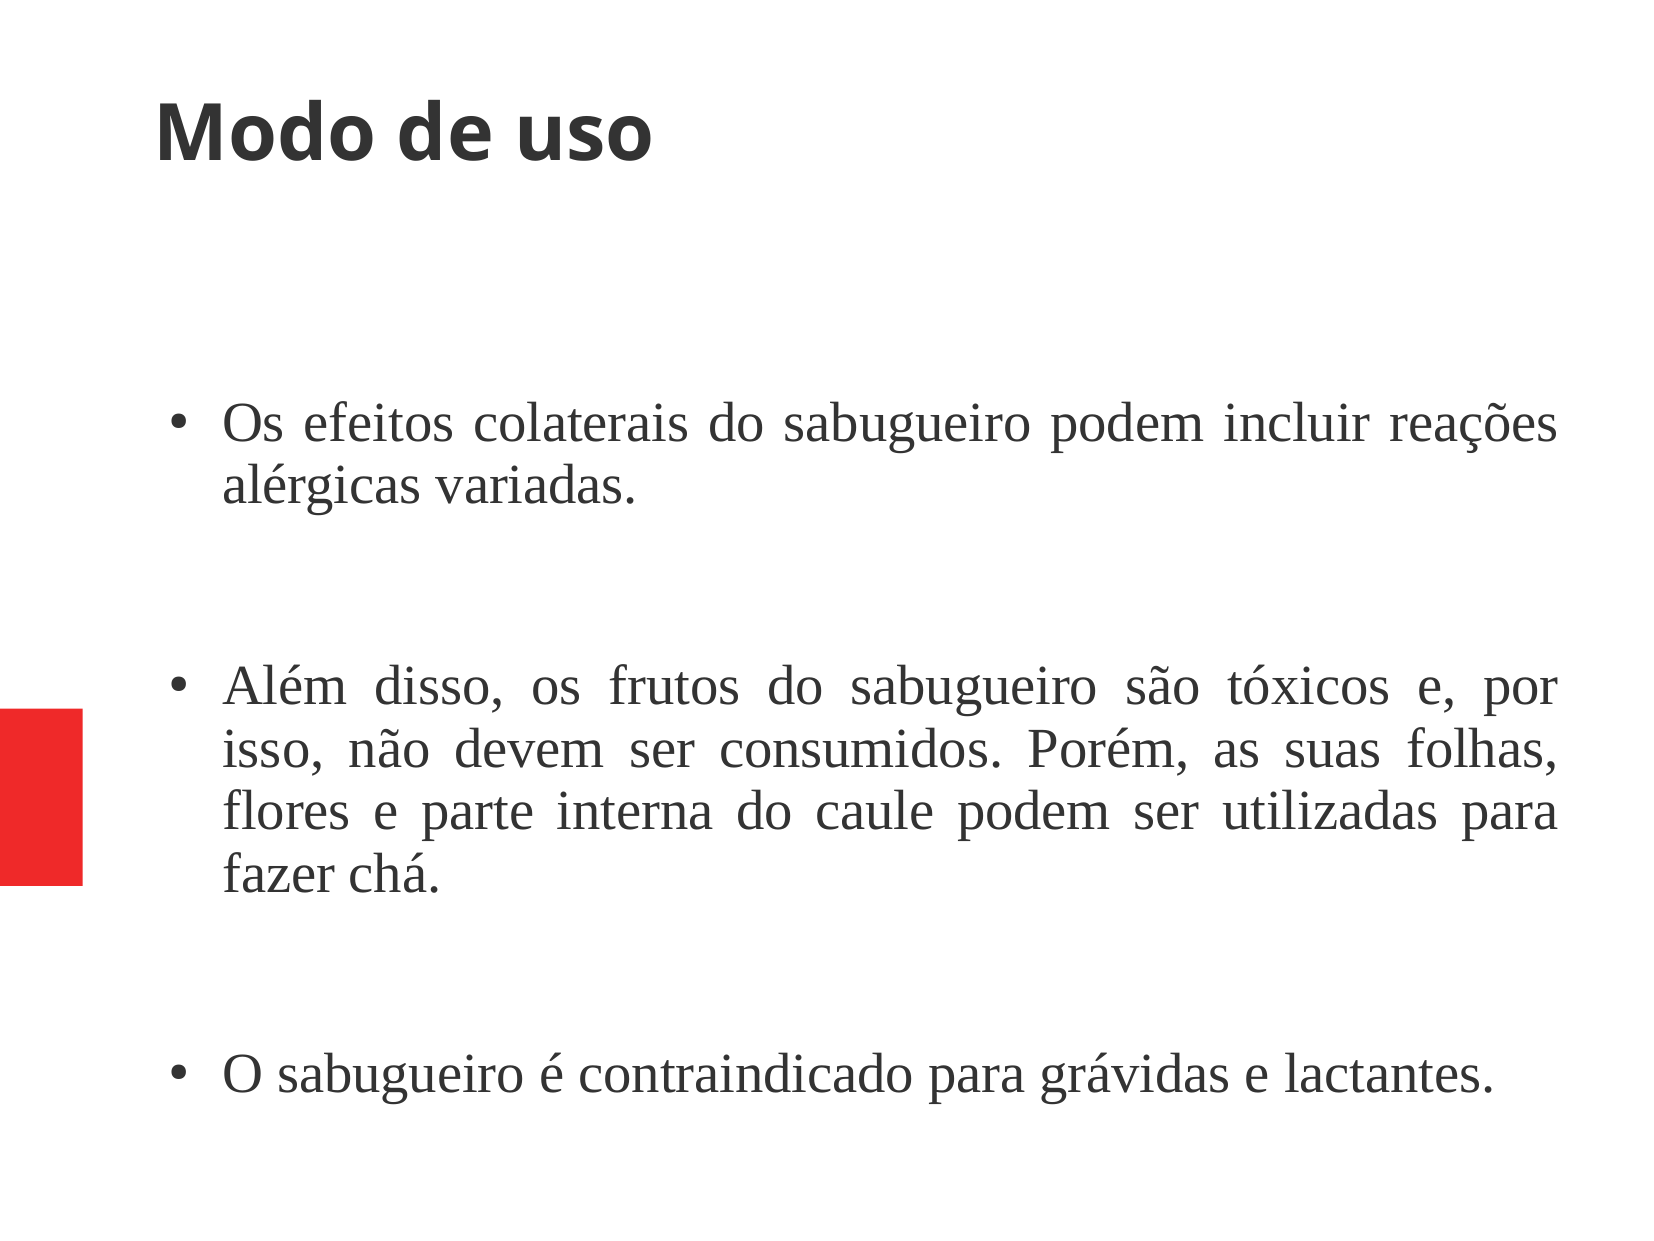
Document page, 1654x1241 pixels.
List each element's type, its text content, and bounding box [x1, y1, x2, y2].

list Os efeitos colaterais do sabugueiro podem incluir reações alérgicas variadas. Além disso, os frutos do sabugueiro são tóxicos e, por isso, não devem ser consumidos. Porém, as suas folhas, flores e parte interna do caule podem ser utilizadas para fazer chá. O sabugueiro é contraindicado para grávidas e lactantes. [153, 390, 1560, 1111]
title Modo de uso [153, 11, 1560, 249]
